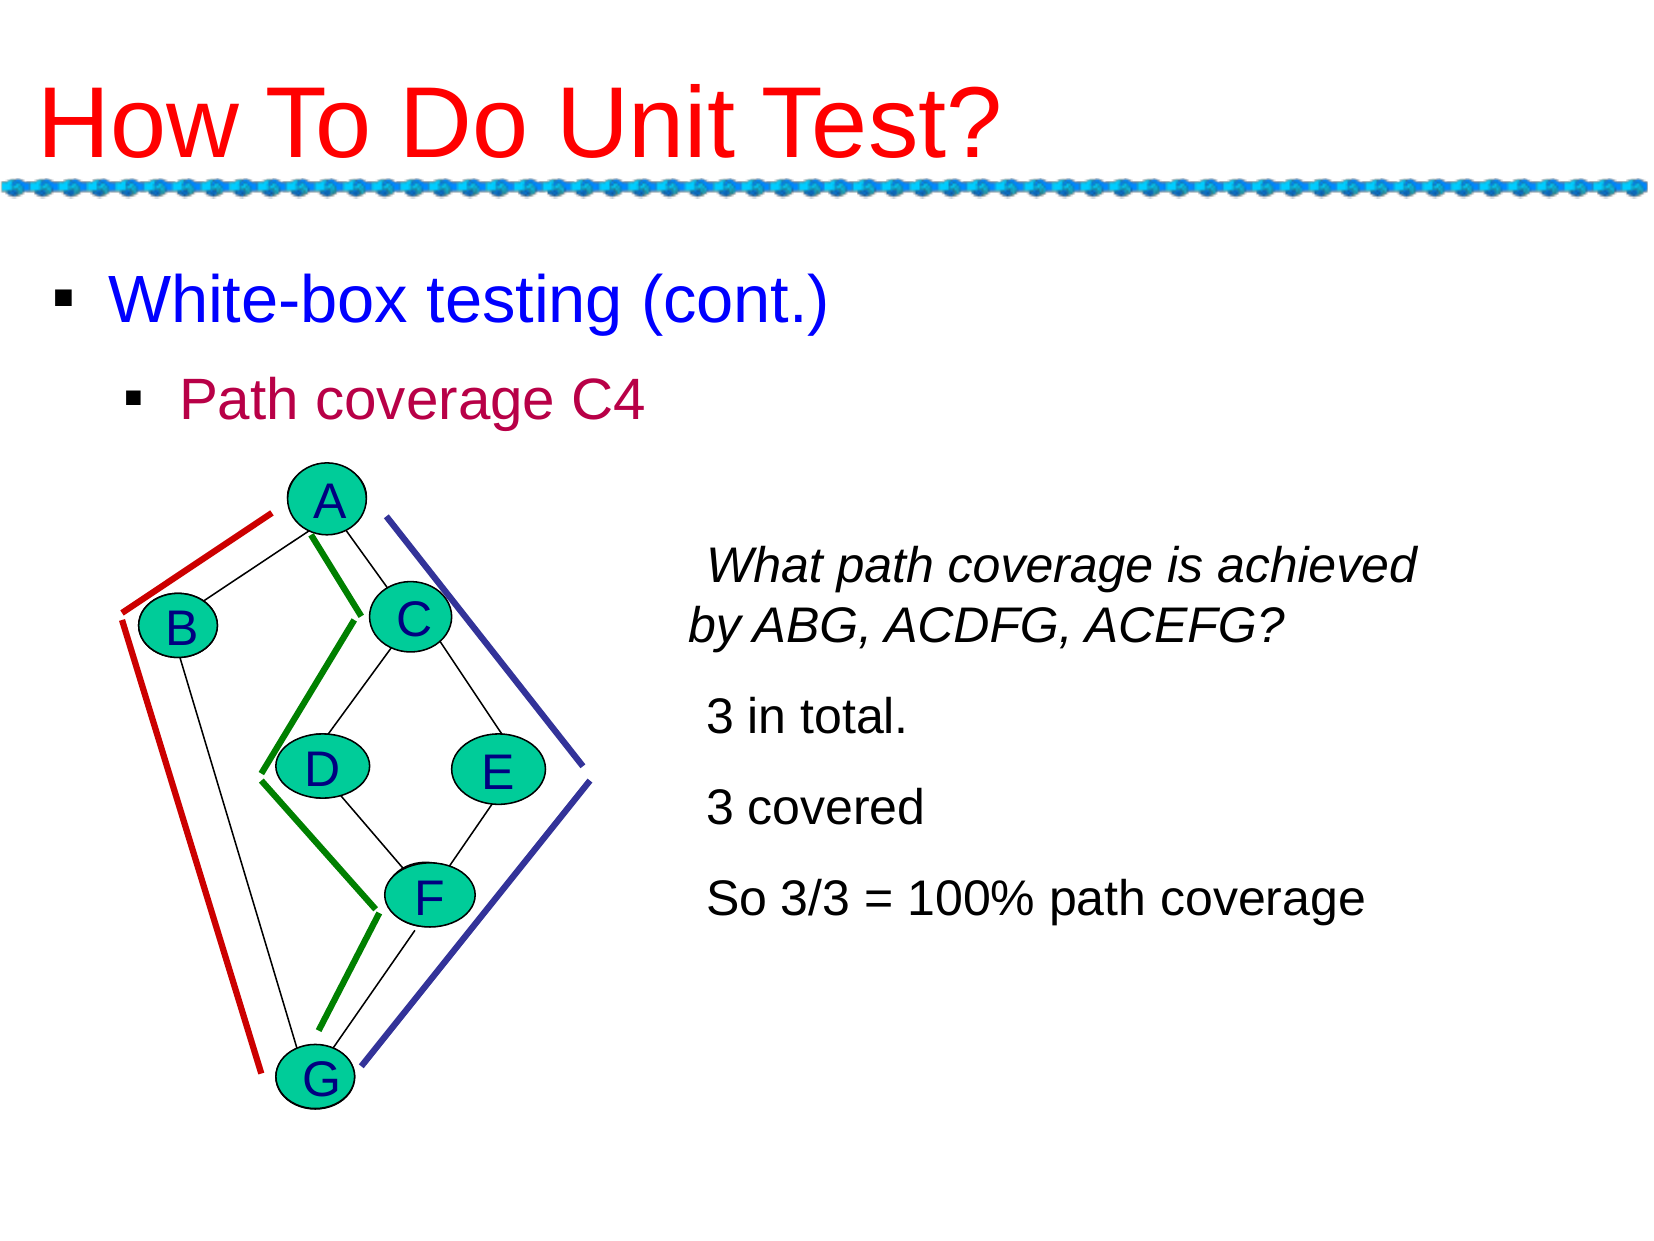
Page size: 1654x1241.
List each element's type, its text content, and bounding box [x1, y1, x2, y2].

text_box B [138, 593, 218, 658]
text_box G [275, 1044, 355, 1109]
text_box What path coverage is achieved by ABG, ACDFG, ACEFG? 3 in total. 3 covered So 3/3 = 100% path coverage [673, 524, 1488, 934]
text_box D [275, 733, 370, 799]
text_box C [369, 581, 452, 652]
picture [0, 178, 37, 199]
text_box E [451, 733, 546, 805]
text_box A [287, 462, 367, 535]
text_box F [384, 862, 476, 927]
list White-box testing (cont.) Path coverage C4 [37, 262, 1651, 1163]
title How To Do Unit Test? [37, 37, 1651, 207]
